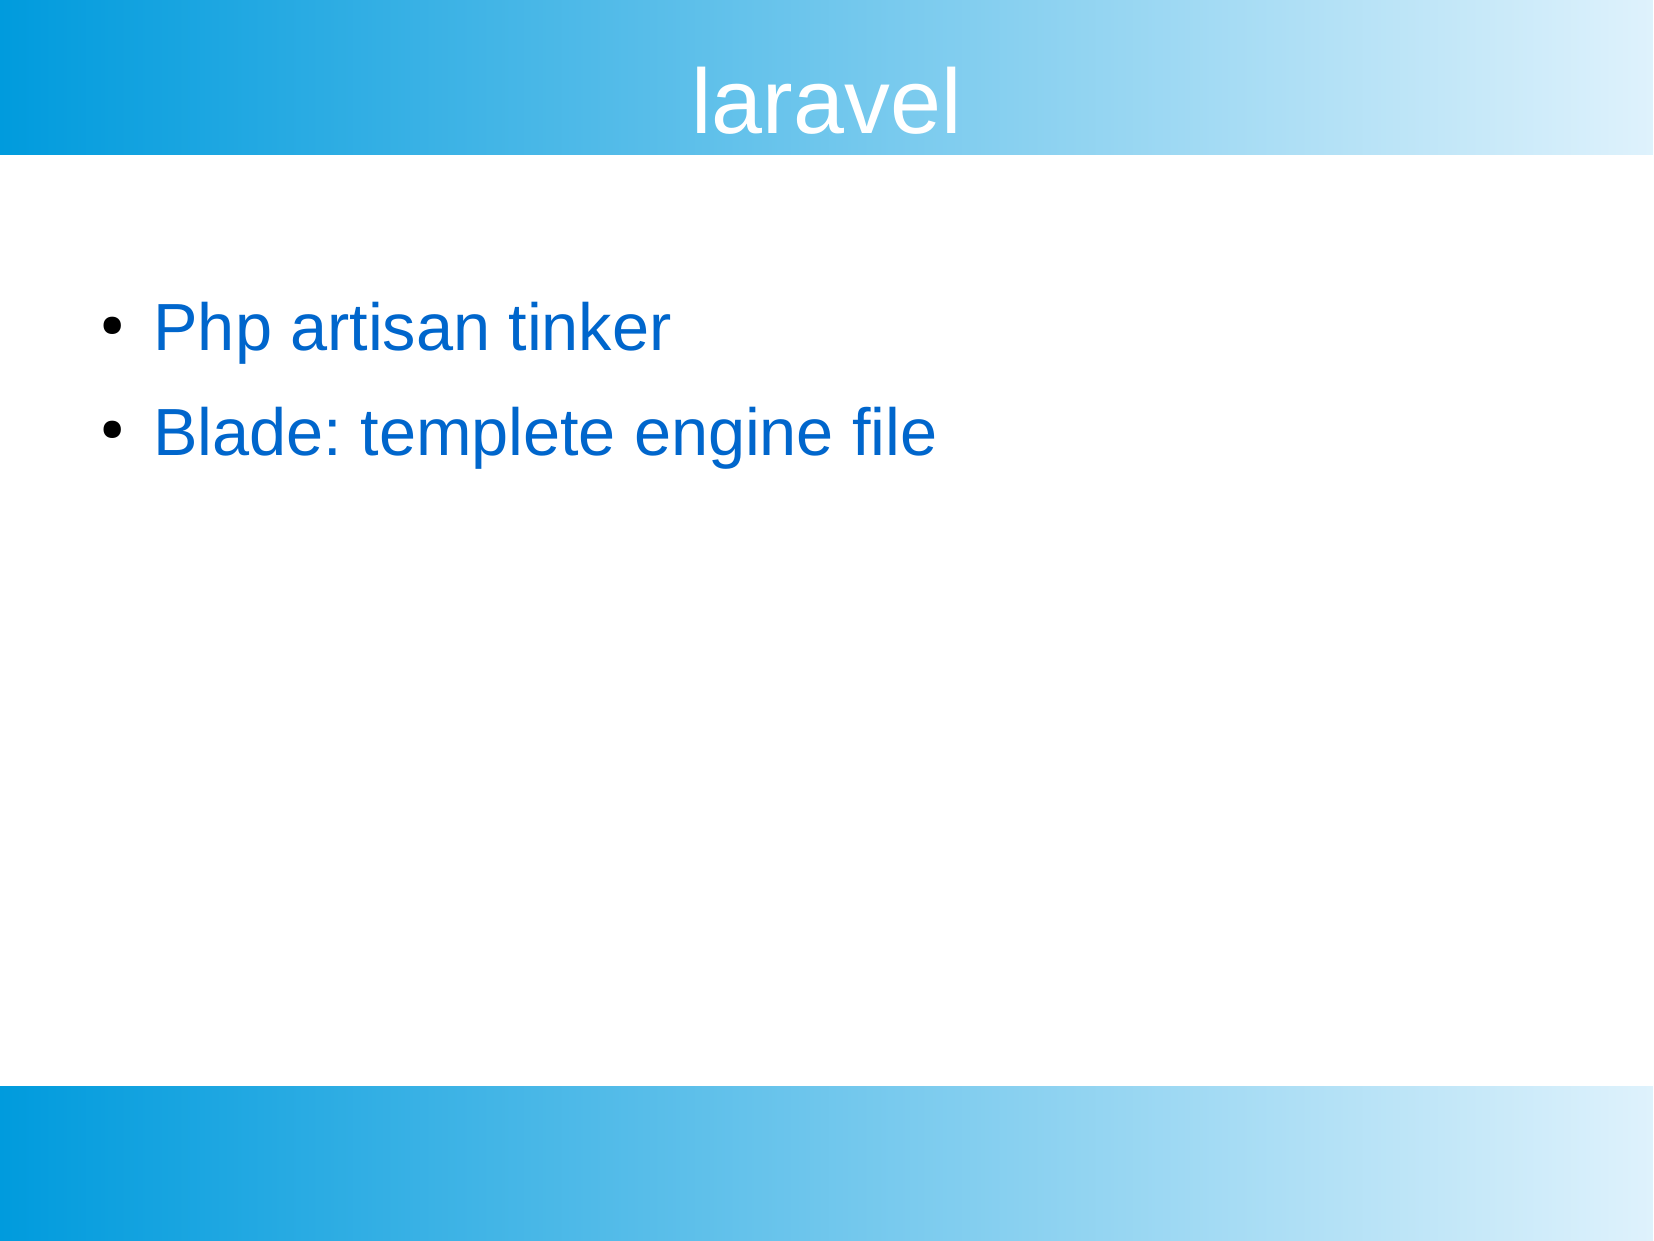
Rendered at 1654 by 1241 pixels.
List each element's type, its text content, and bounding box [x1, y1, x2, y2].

list Php artisan tinker Blade: templete engine file [82, 290, 1571, 1010]
title laravel [82, 49, 1571, 155]
